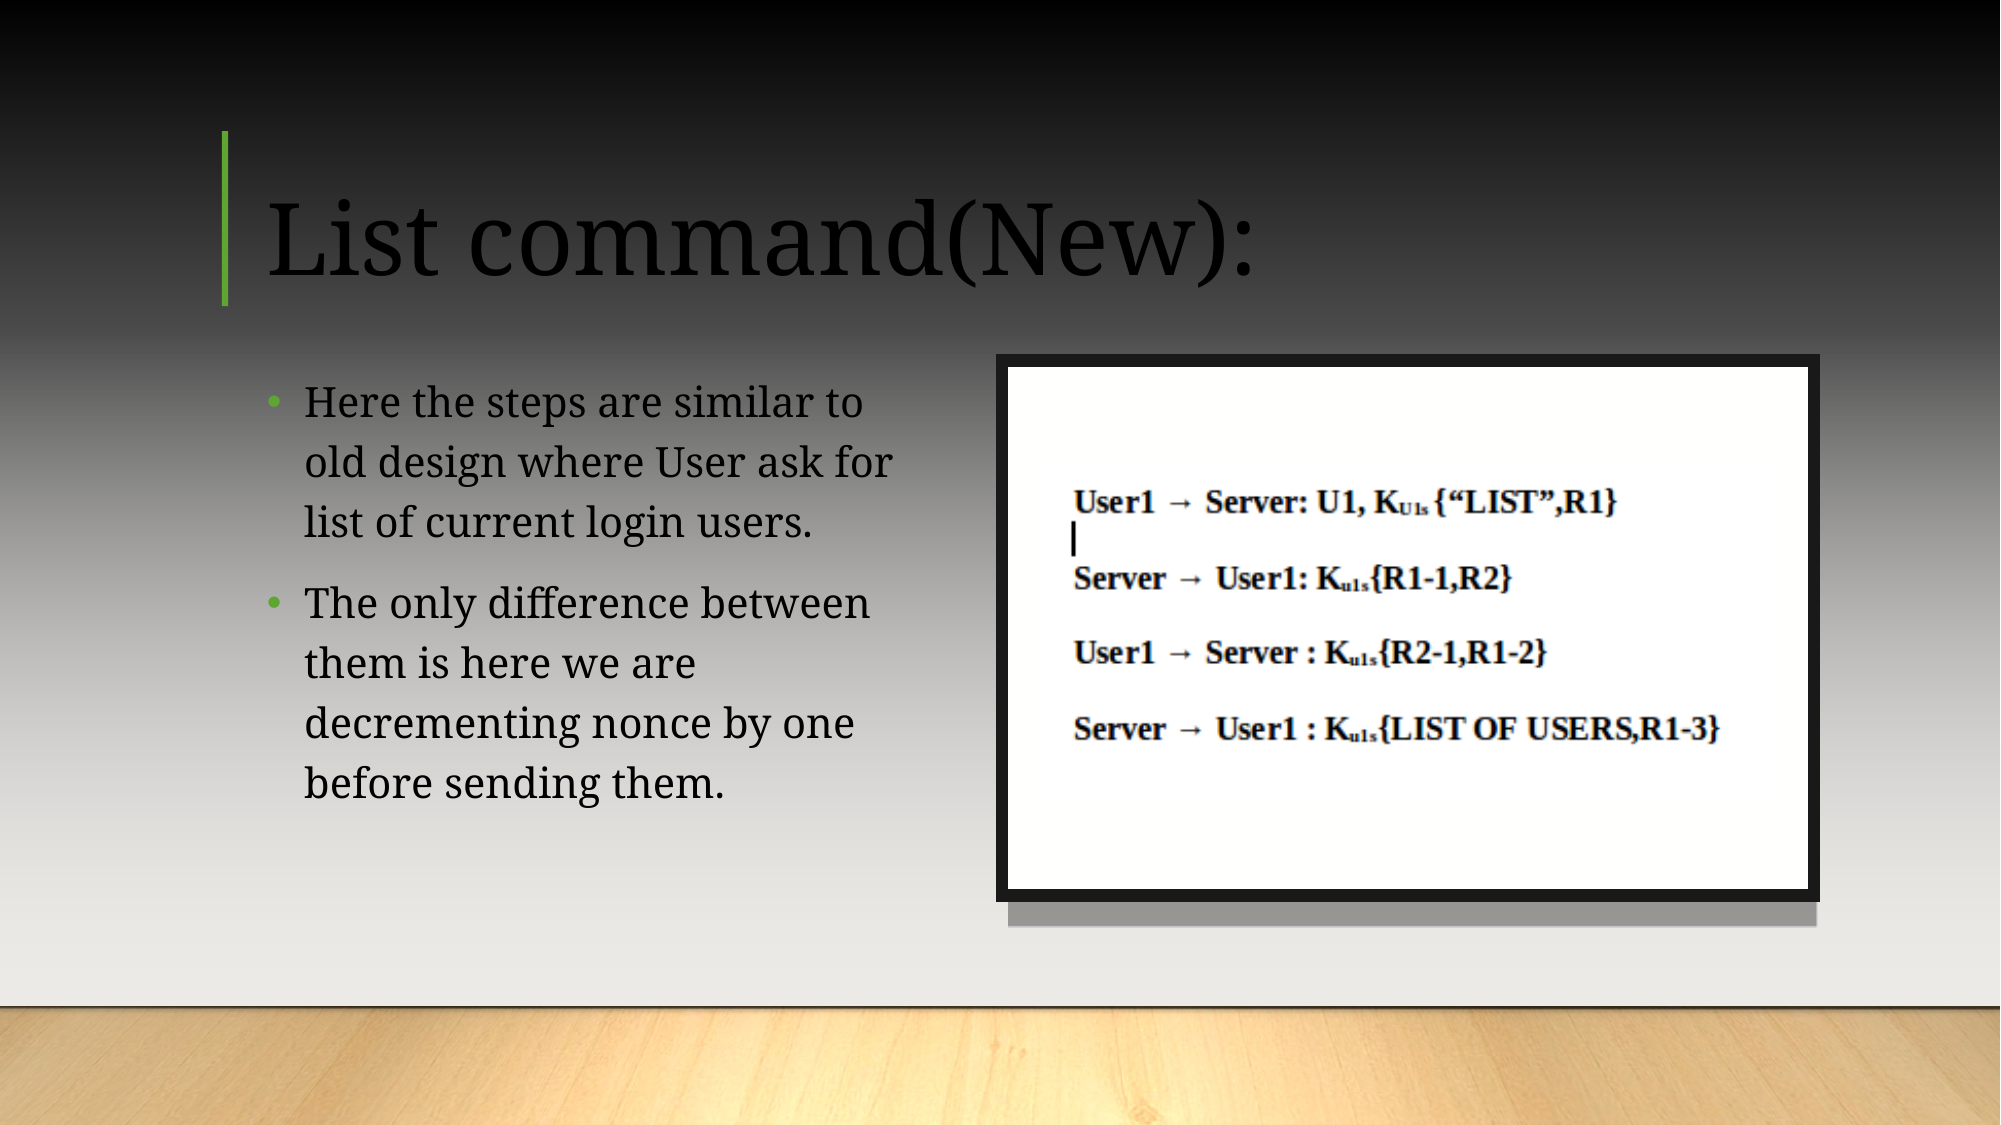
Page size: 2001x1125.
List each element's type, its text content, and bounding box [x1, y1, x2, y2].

picture [1037, 464, 1786, 796]
title List command(New): [251, 131, 1814, 305]
picture [0, 1006, 2000, 1125]
list Here the steps are similar to old design where User ask for list of current login users. The only difference between them is here we are decrementing nonce by one before sending them. [251, 358, 921, 897]
text_box [1002, 358, 1814, 897]
